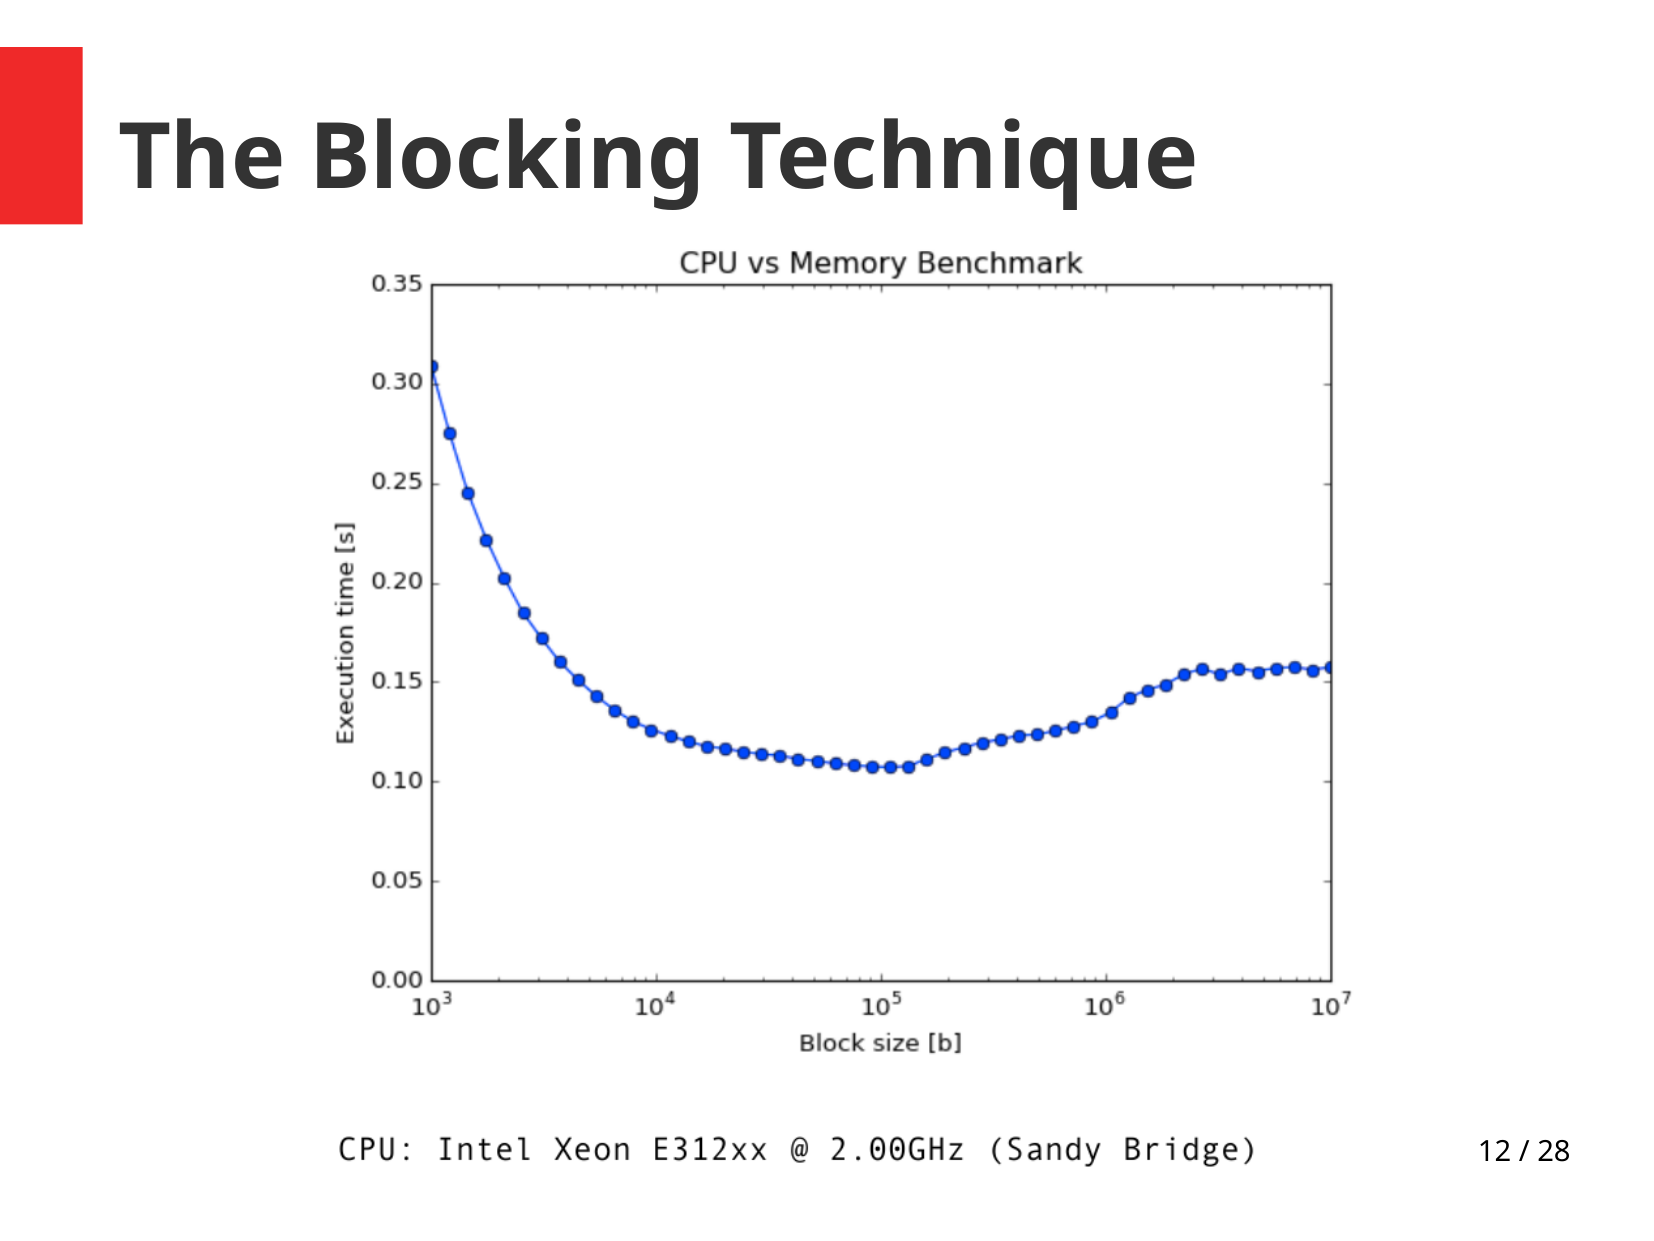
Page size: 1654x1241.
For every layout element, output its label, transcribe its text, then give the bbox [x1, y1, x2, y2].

title The Blocking Technique [118, 49, 1571, 257]
picture [295, 233, 1376, 1211]
